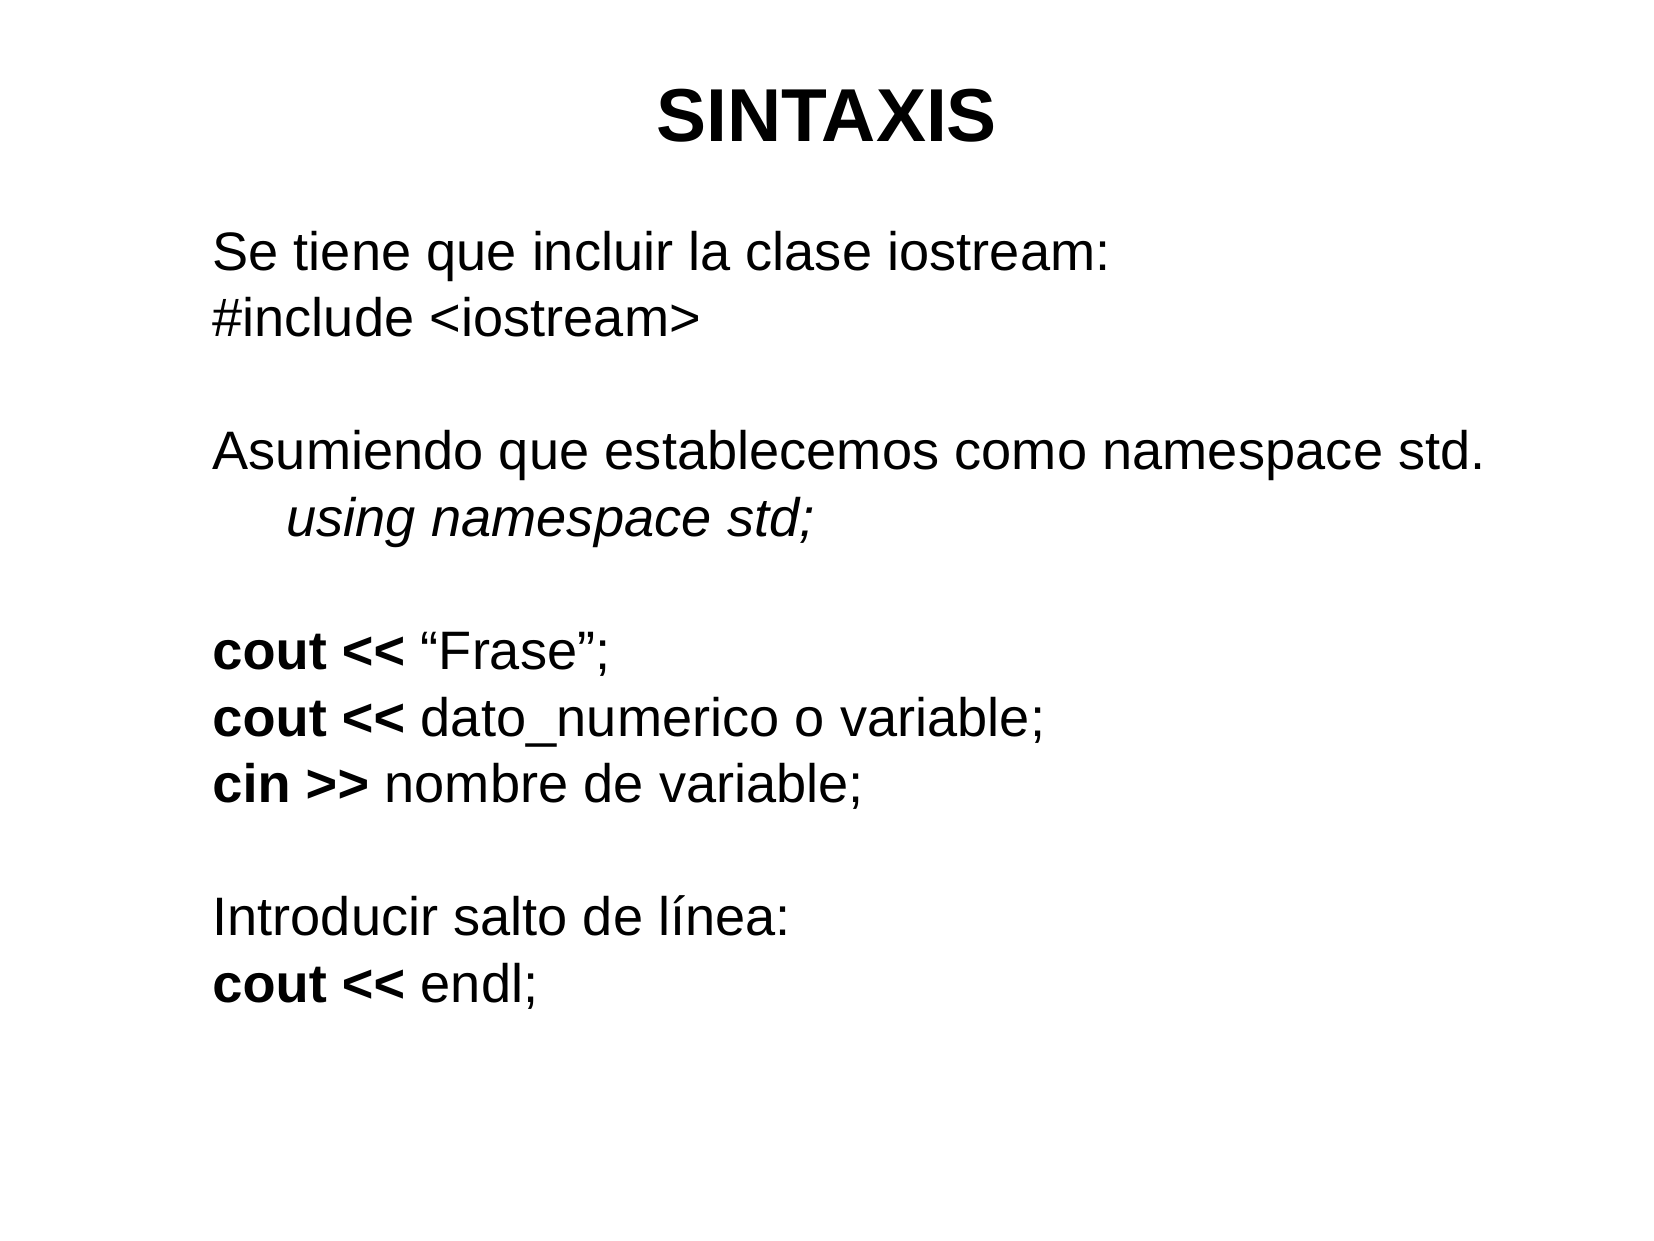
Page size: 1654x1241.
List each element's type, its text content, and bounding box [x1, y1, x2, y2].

title SINTAXIS [82, 11, 1571, 219]
text_box Se tiene que incluir la clase iostream: #include <iostream> Asumiendo que establecemos como namespace std. using namespace std; cout << “Frase”; cout << dato_numerico o variable; cin >> nombre de variable; Introducir salto de línea: cout << endl; [212, 221, 1501, 1241]
